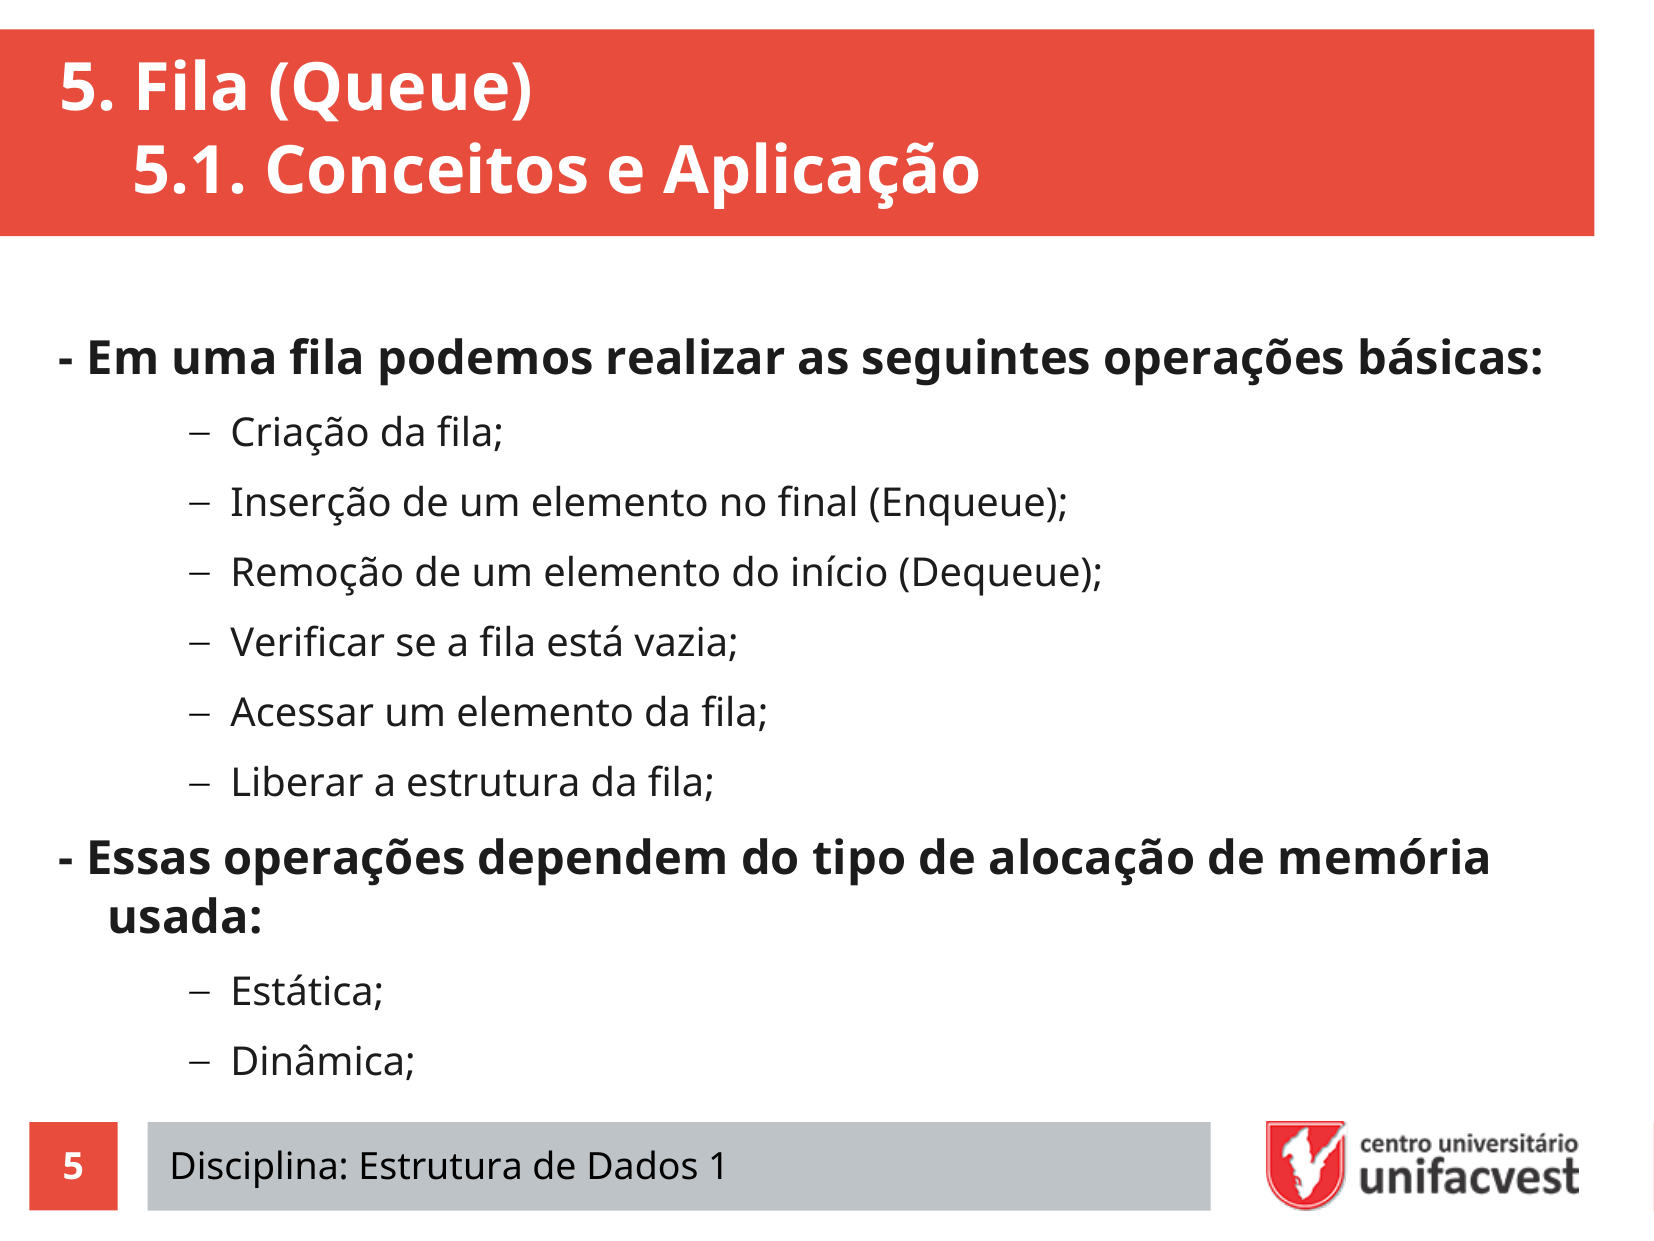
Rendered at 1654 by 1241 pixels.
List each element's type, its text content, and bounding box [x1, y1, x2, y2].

title 5. Fila (Queue) 5.1. Conceitos e Aplicação [59, 59, 1595, 207]
text_box [1238, 1120, 1654, 1212]
text_box Disciplina: Estrutura de Dados 1 [154, 1132, 1205, 1196]
picture [1266, 1121, 1579, 1211]
list - Em uma fila podemos realizar as seguintes operações básicas: Criação da fila; Inserção de um elemento no final (Enqueue); Remoção de um elemento do início (Dequeue); Verificar se a fila está vazia; Acessar um elemento da fila; Liberar a estrutura da fila; - Essas operações dependem do tipo de alocação de memória usada: Estática; Dinâmica; [59, 324, 1566, 1093]
